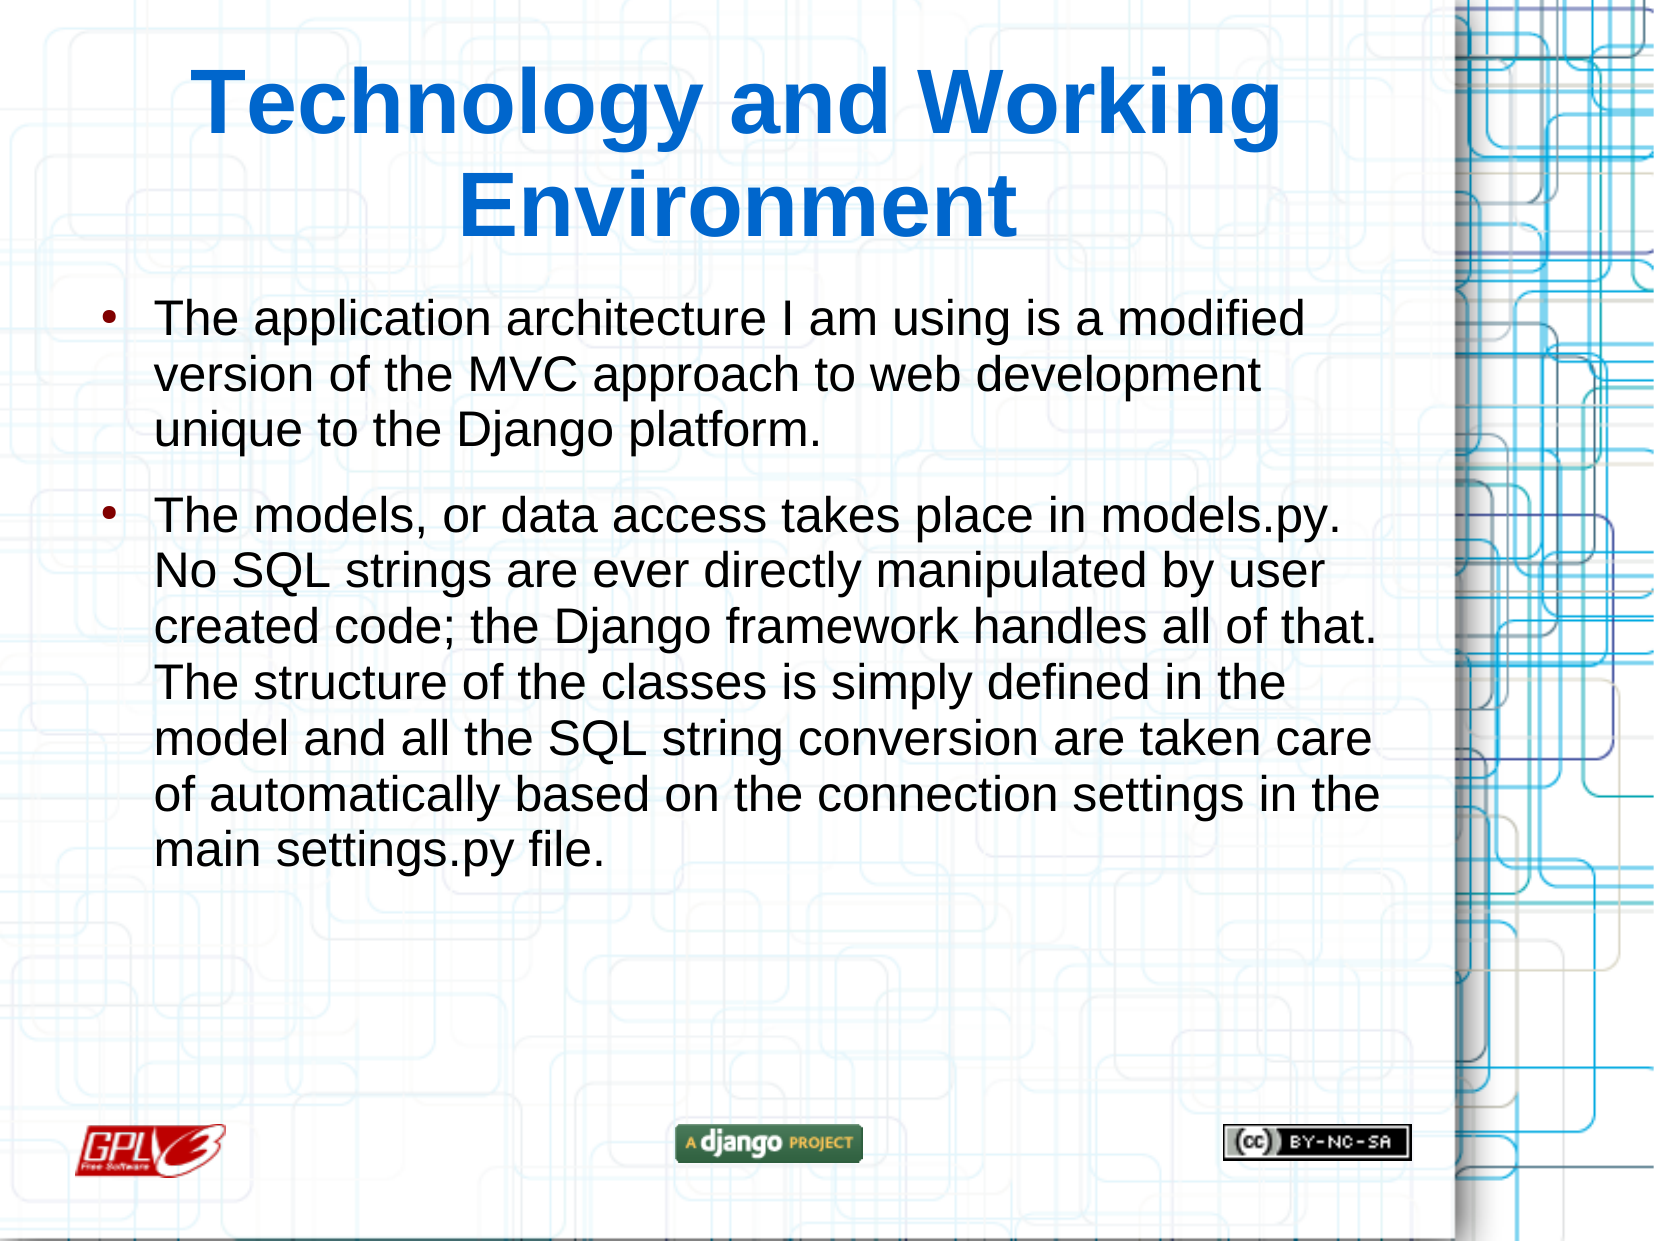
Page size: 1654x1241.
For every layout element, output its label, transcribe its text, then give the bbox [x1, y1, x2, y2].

title Technology and Working Environment [59, 49, 1418, 257]
list The application architecture I am using is a modified version of the MVC approach to web development unique to the Django platform. The models, or data access takes place in models.py. No SQL strings are ever directly manipulated by user created code; the Django framework handles all of that. The structure of the classes is simply defined in the model and all the SQL string conversion are taken care of automatically based on the connection settings in the main settings.py file. [82, 290, 1418, 1094]
picture [0, 0, 1654, 1241]
